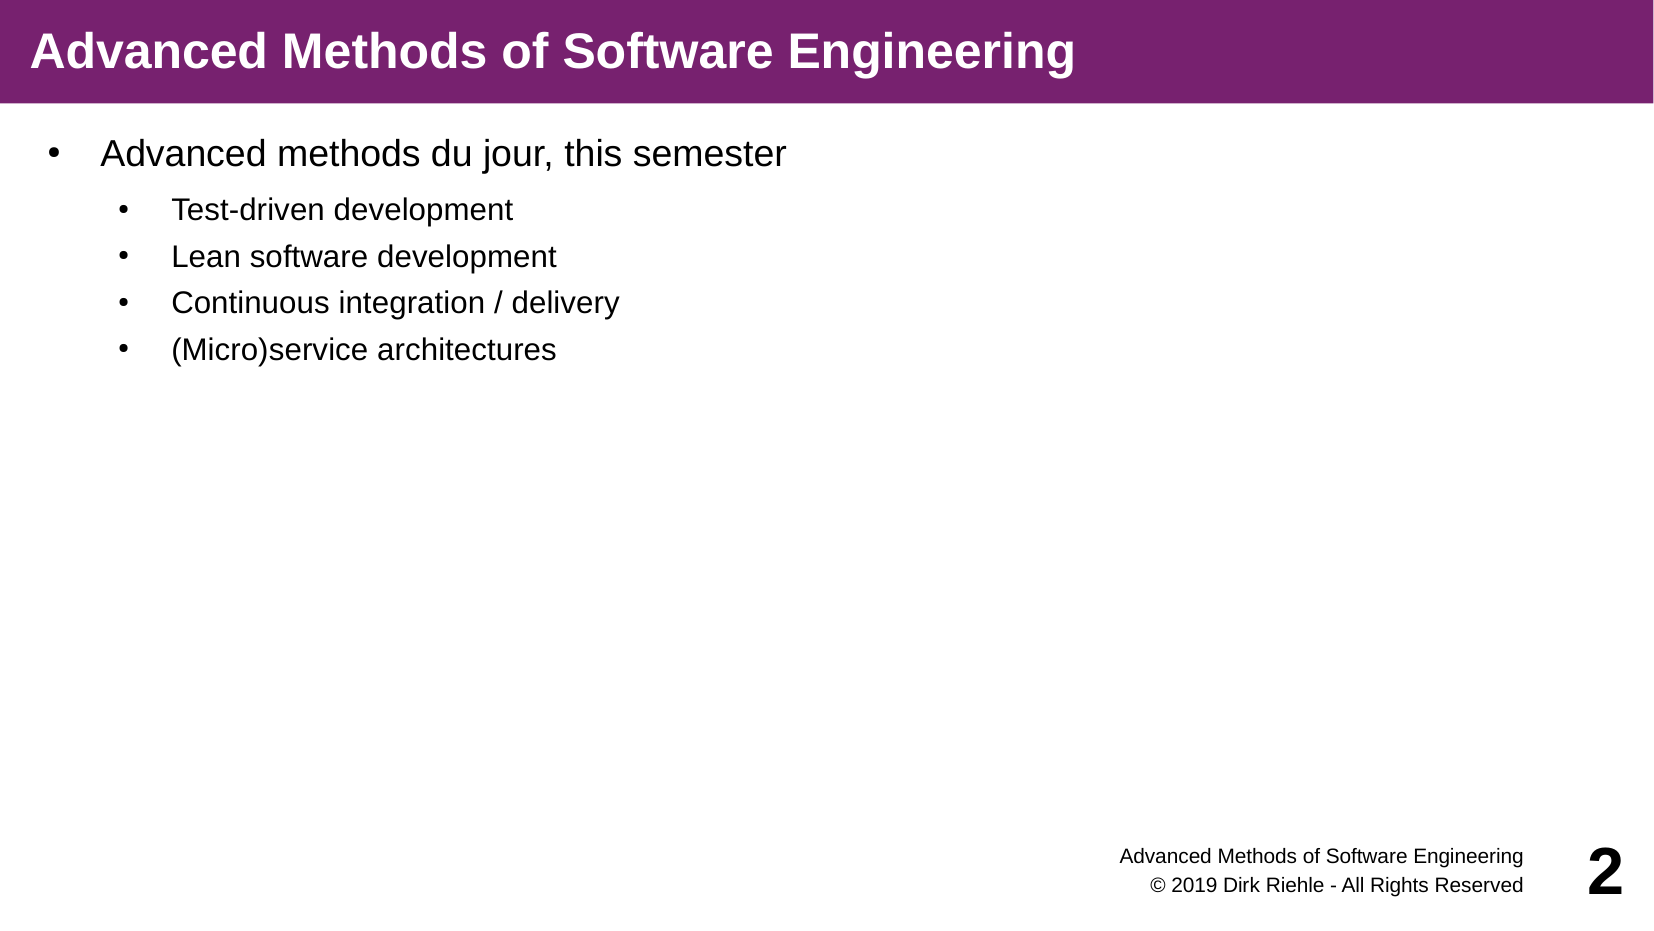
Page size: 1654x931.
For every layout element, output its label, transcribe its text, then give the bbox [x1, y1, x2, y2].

list Advanced methods du jour, this semester Test-driven development Lean software development Continuous integration / delivery (Micro)service architectures [29, 132, 1625, 813]
title Advanced Methods of Software Engineering [0, 0, 1654, 104]
